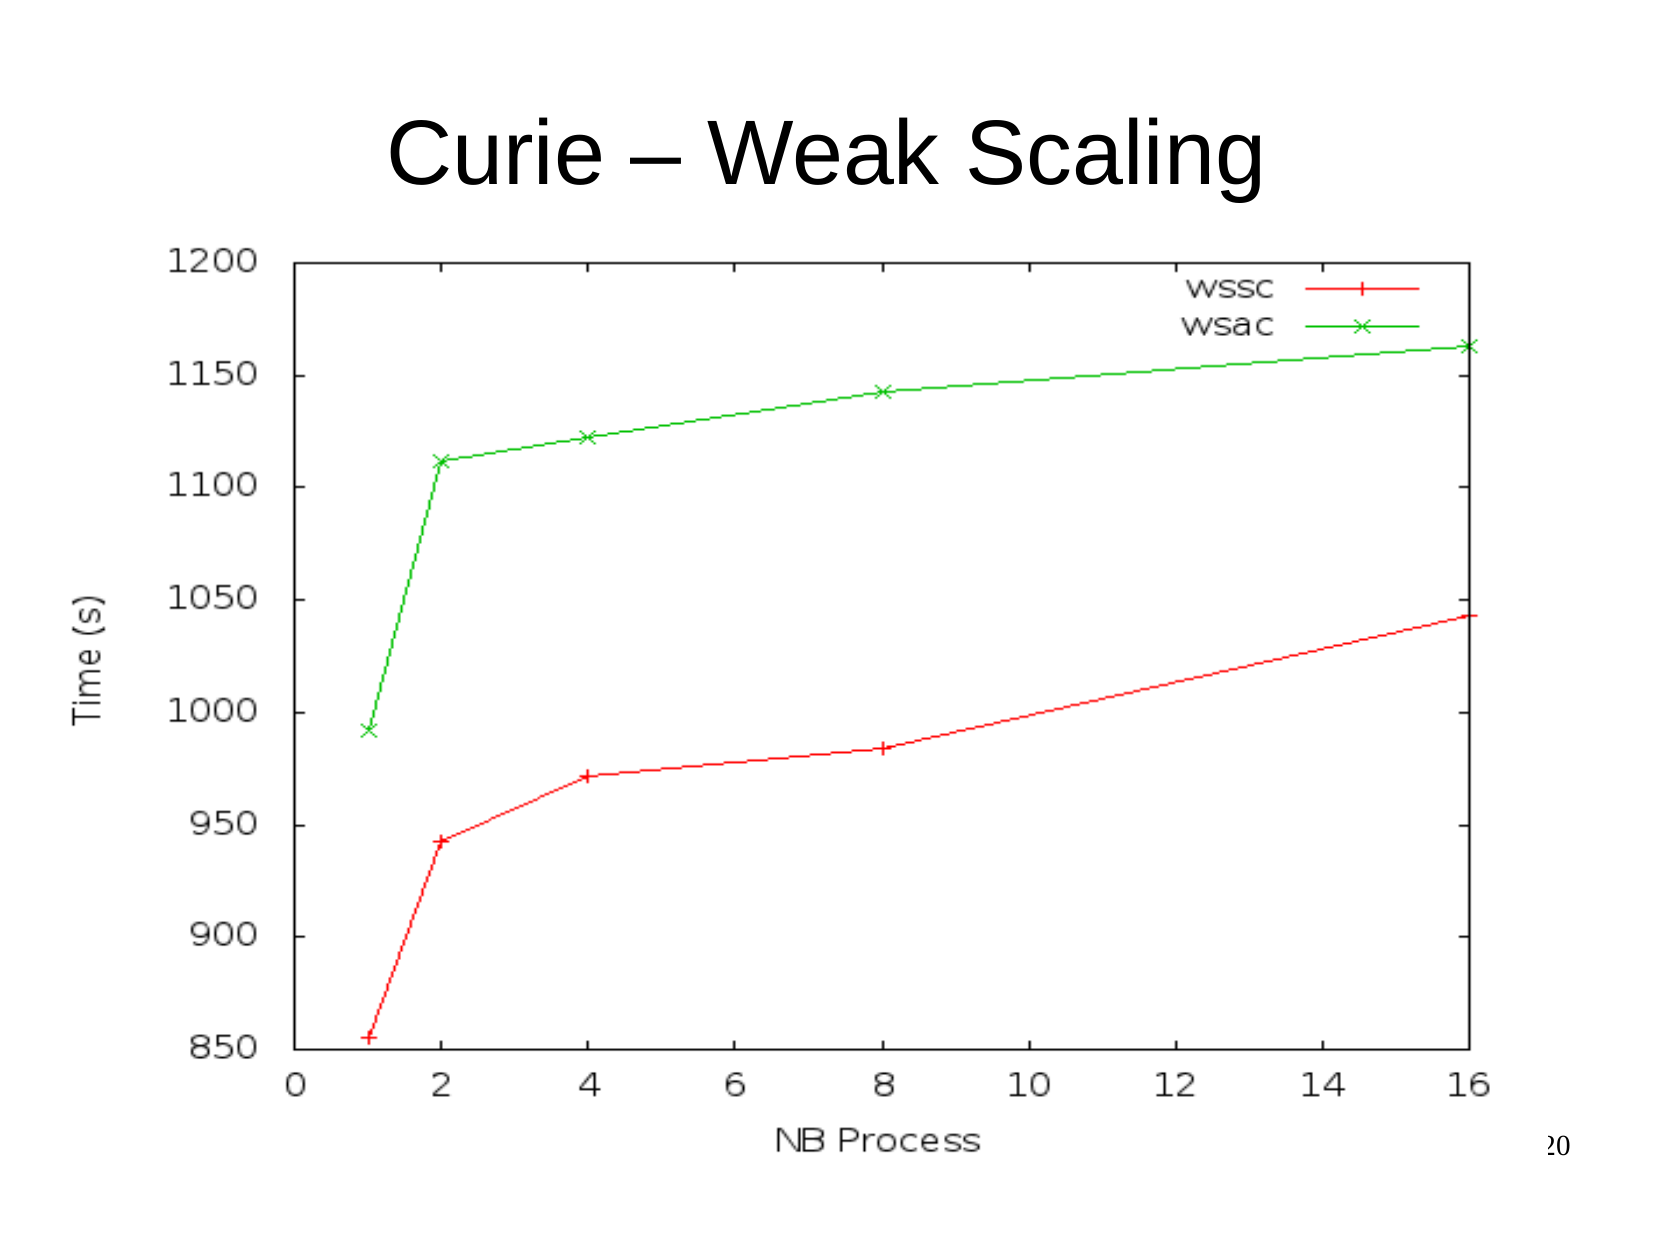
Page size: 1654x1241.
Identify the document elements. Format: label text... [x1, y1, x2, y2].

picture [59, 219, 1548, 1170]
title Curie – Weak Scaling [82, 49, 1571, 257]
